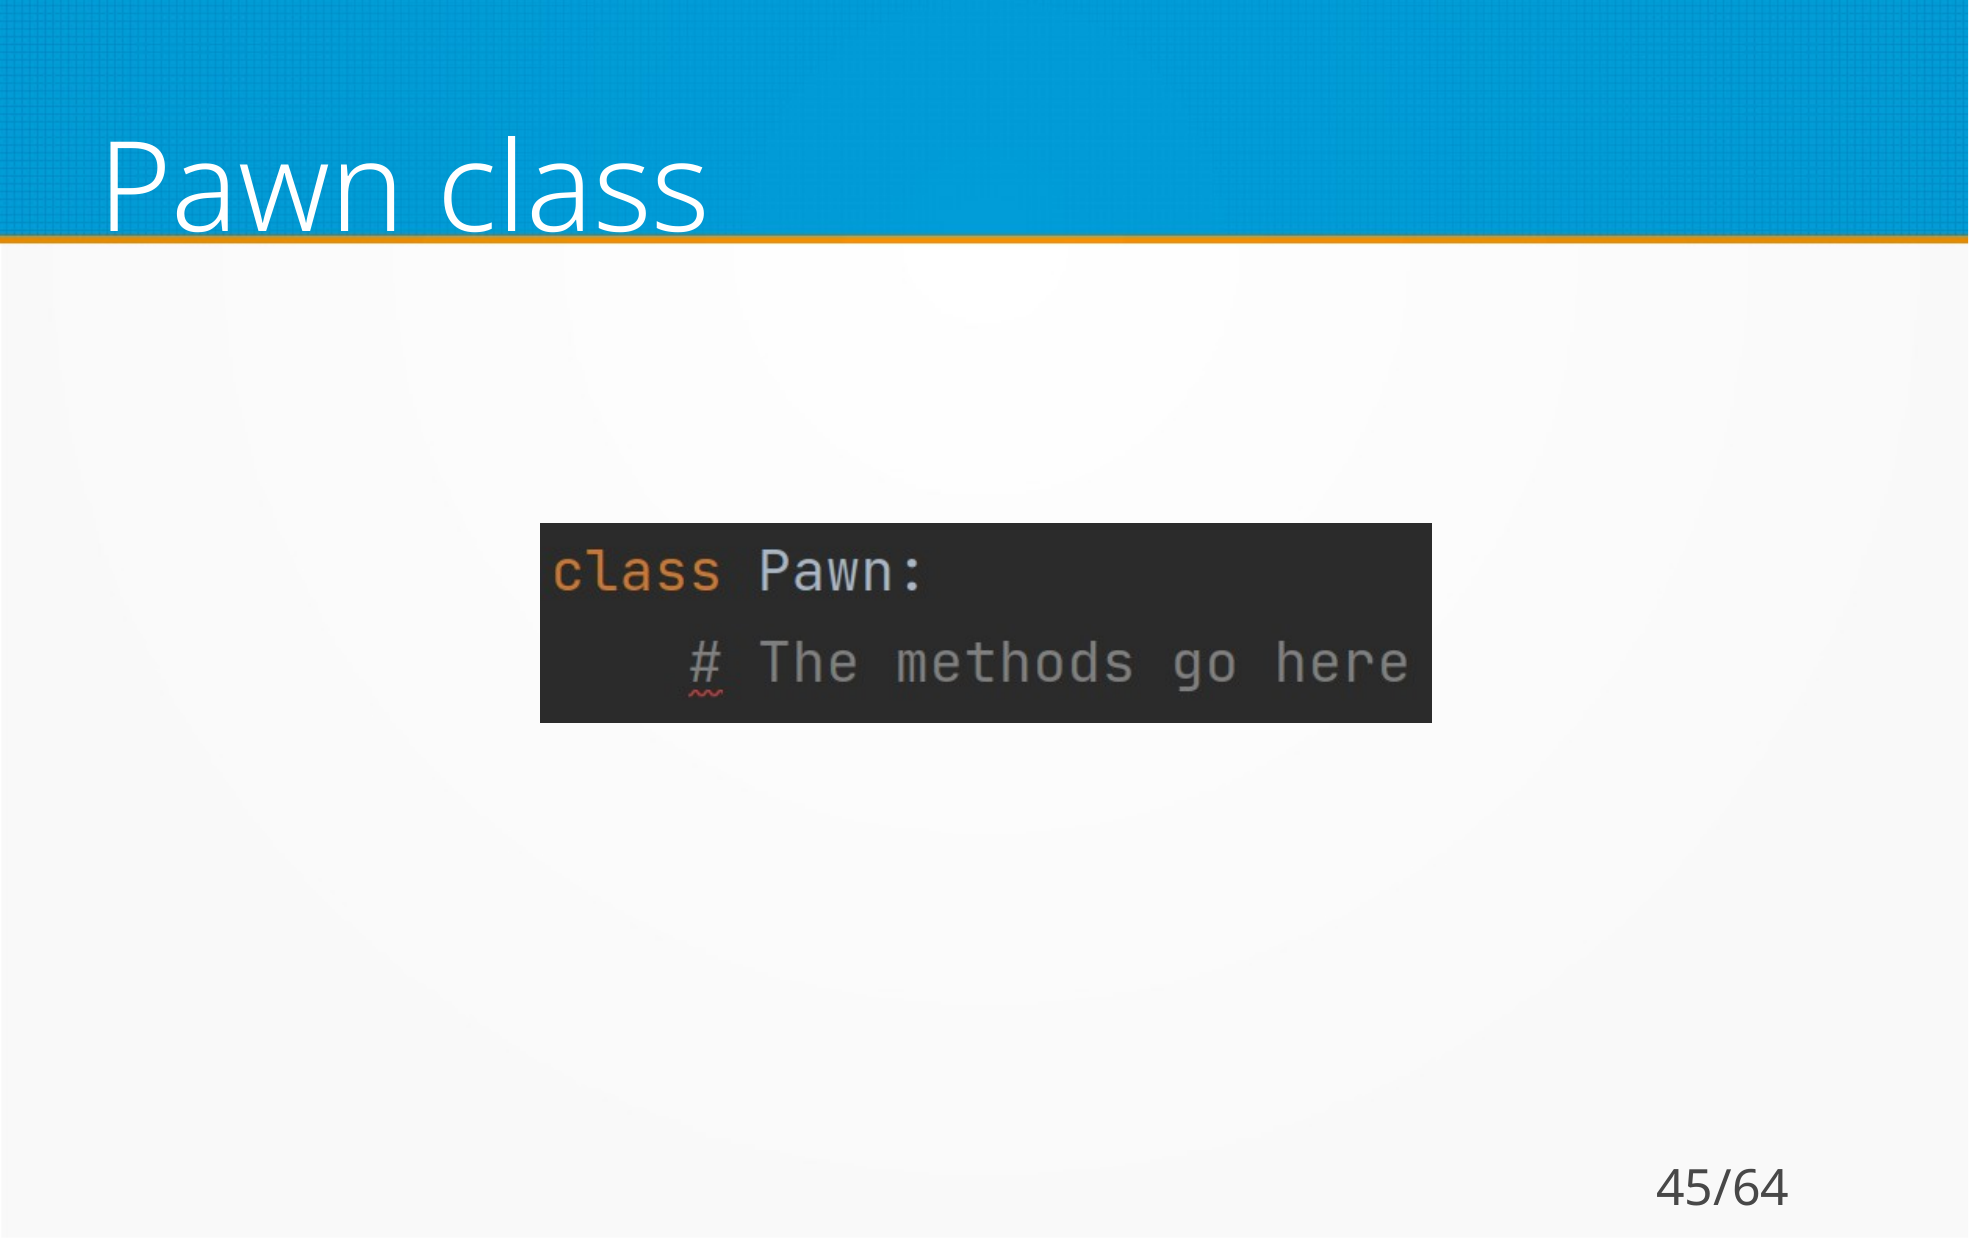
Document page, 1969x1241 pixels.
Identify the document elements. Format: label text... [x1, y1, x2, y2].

title Pawn class [98, 49, 1870, 257]
picture [0, 233, 1969, 1241]
